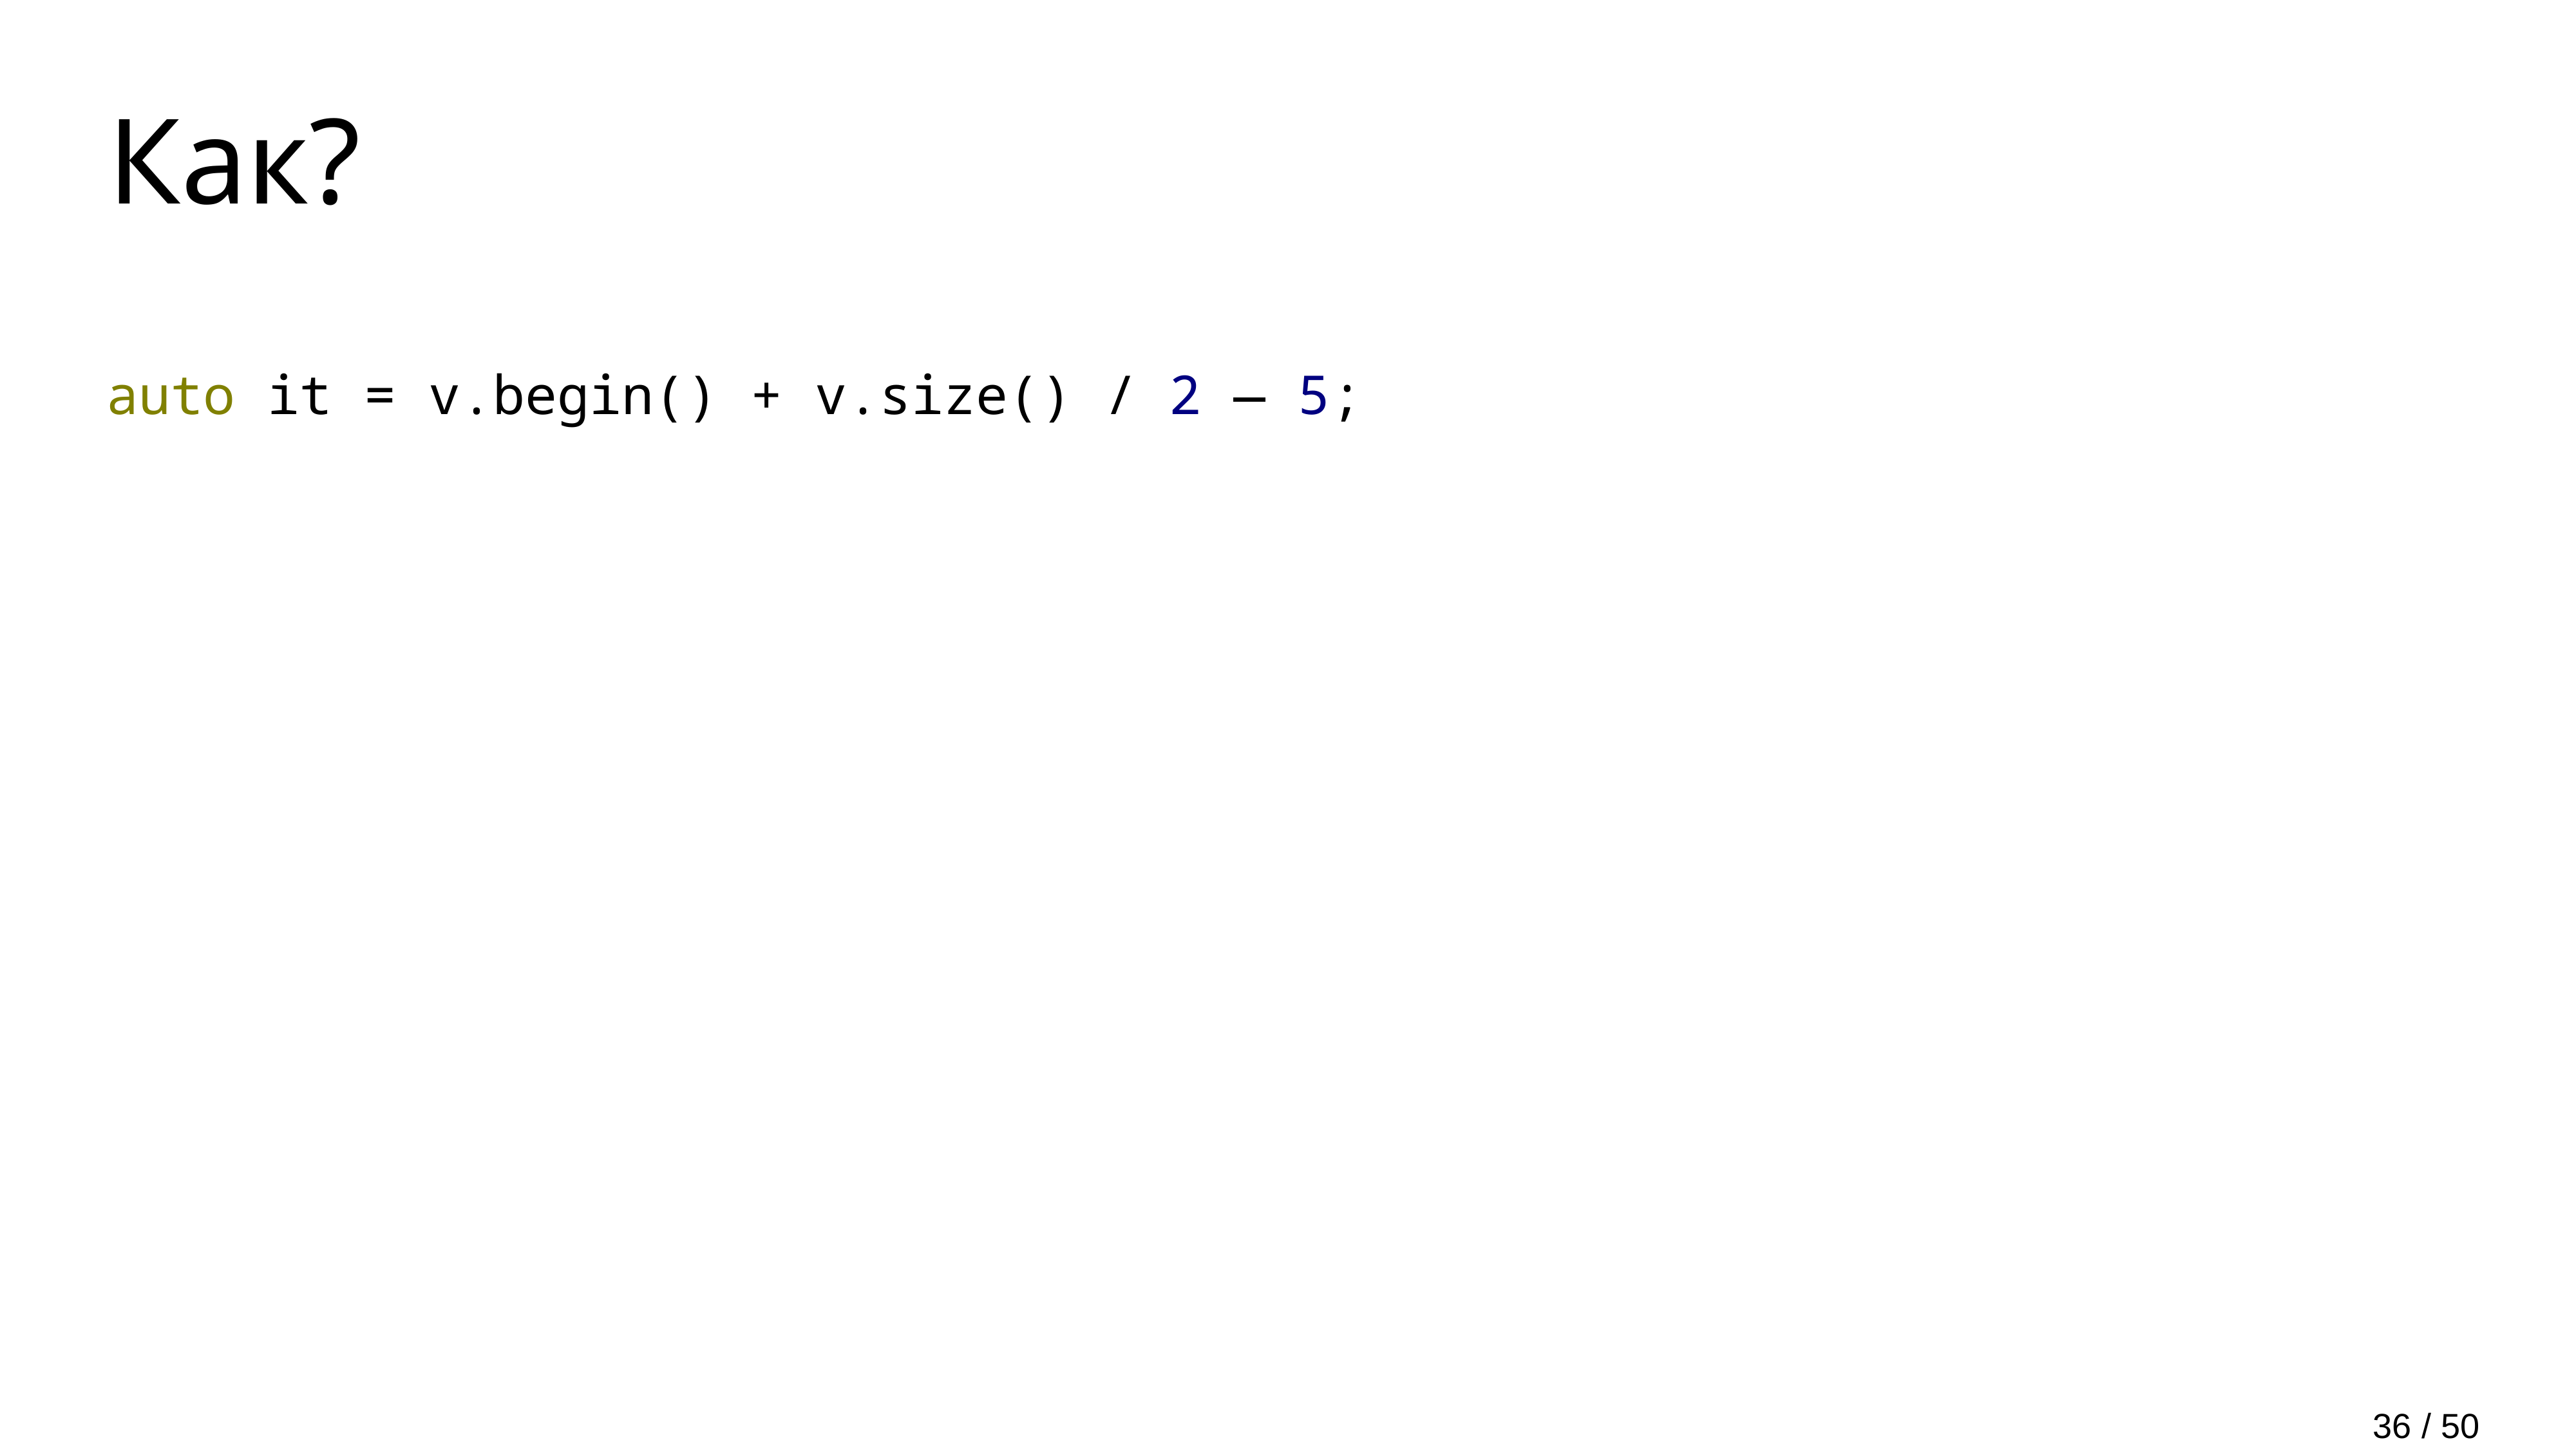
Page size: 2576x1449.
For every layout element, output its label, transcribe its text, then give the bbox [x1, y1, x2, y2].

text_box <number> / 50 [2363, 1402, 2576, 1449]
title Как? [108, 80, 2468, 242]
list auto it = v.begin() + v.size() / 2 — 5; [0, 295, 2576, 1449]
